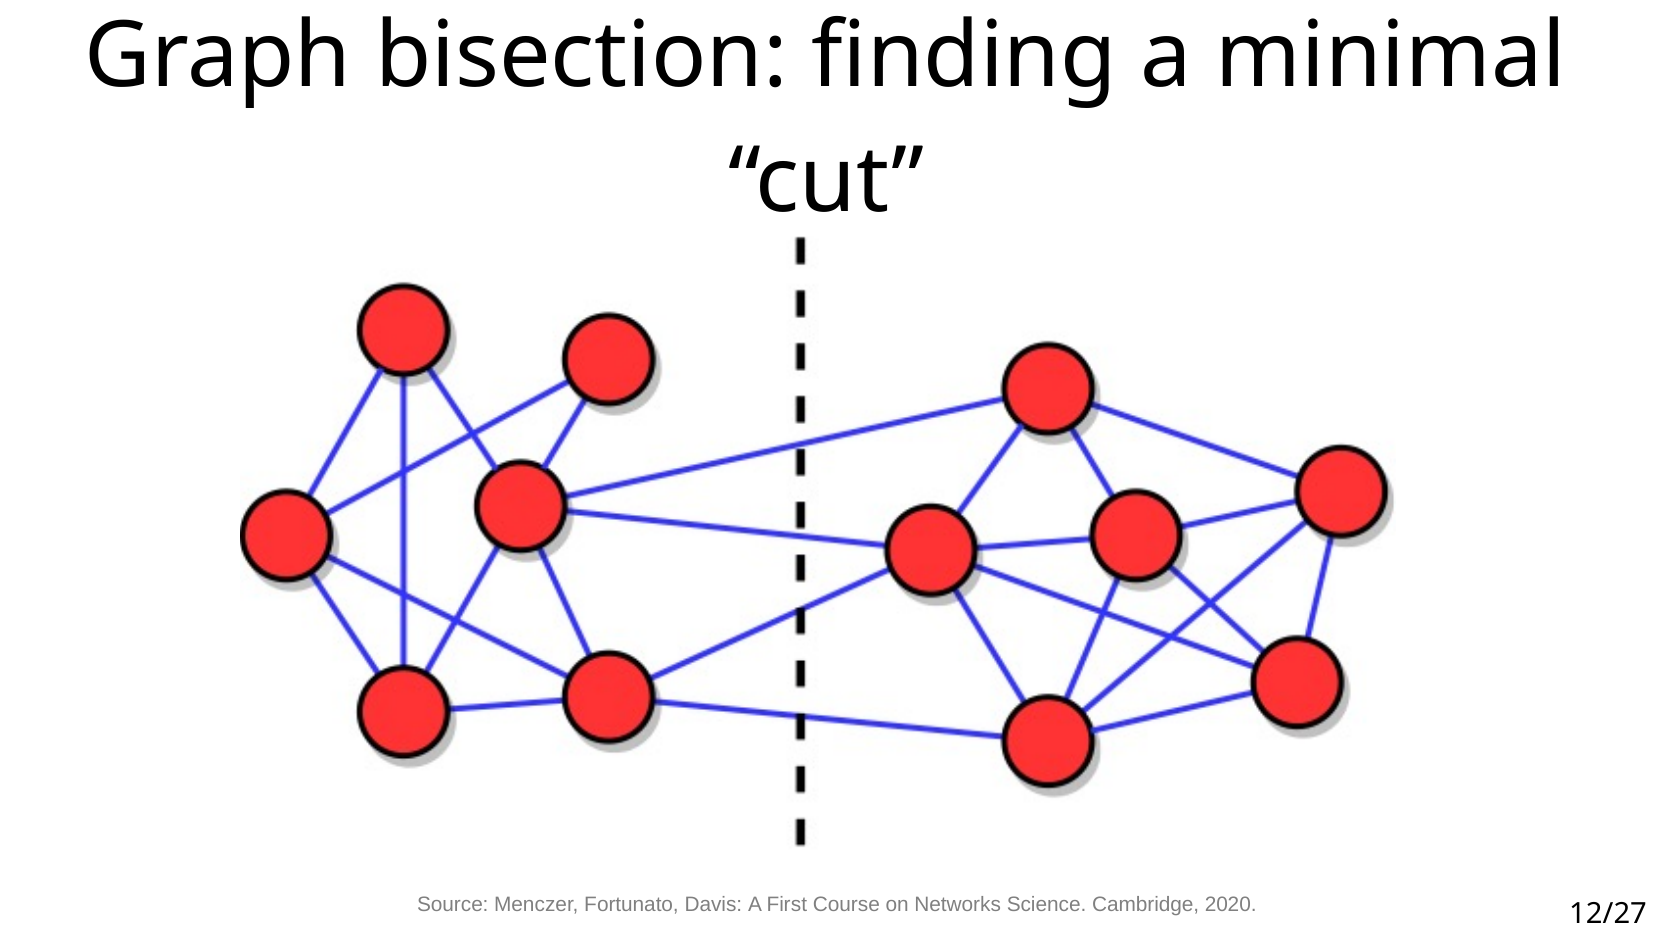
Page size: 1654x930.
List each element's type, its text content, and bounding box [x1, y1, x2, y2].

picture [240, 222, 1396, 856]
text_box Source: Menczer, Fortunato, Davis: A First Course on Networks Science. Cambridge, 2020. [304, 885, 1370, 930]
title Graph bisection: finding a minimal “cut” [82, 1, 1571, 225]
